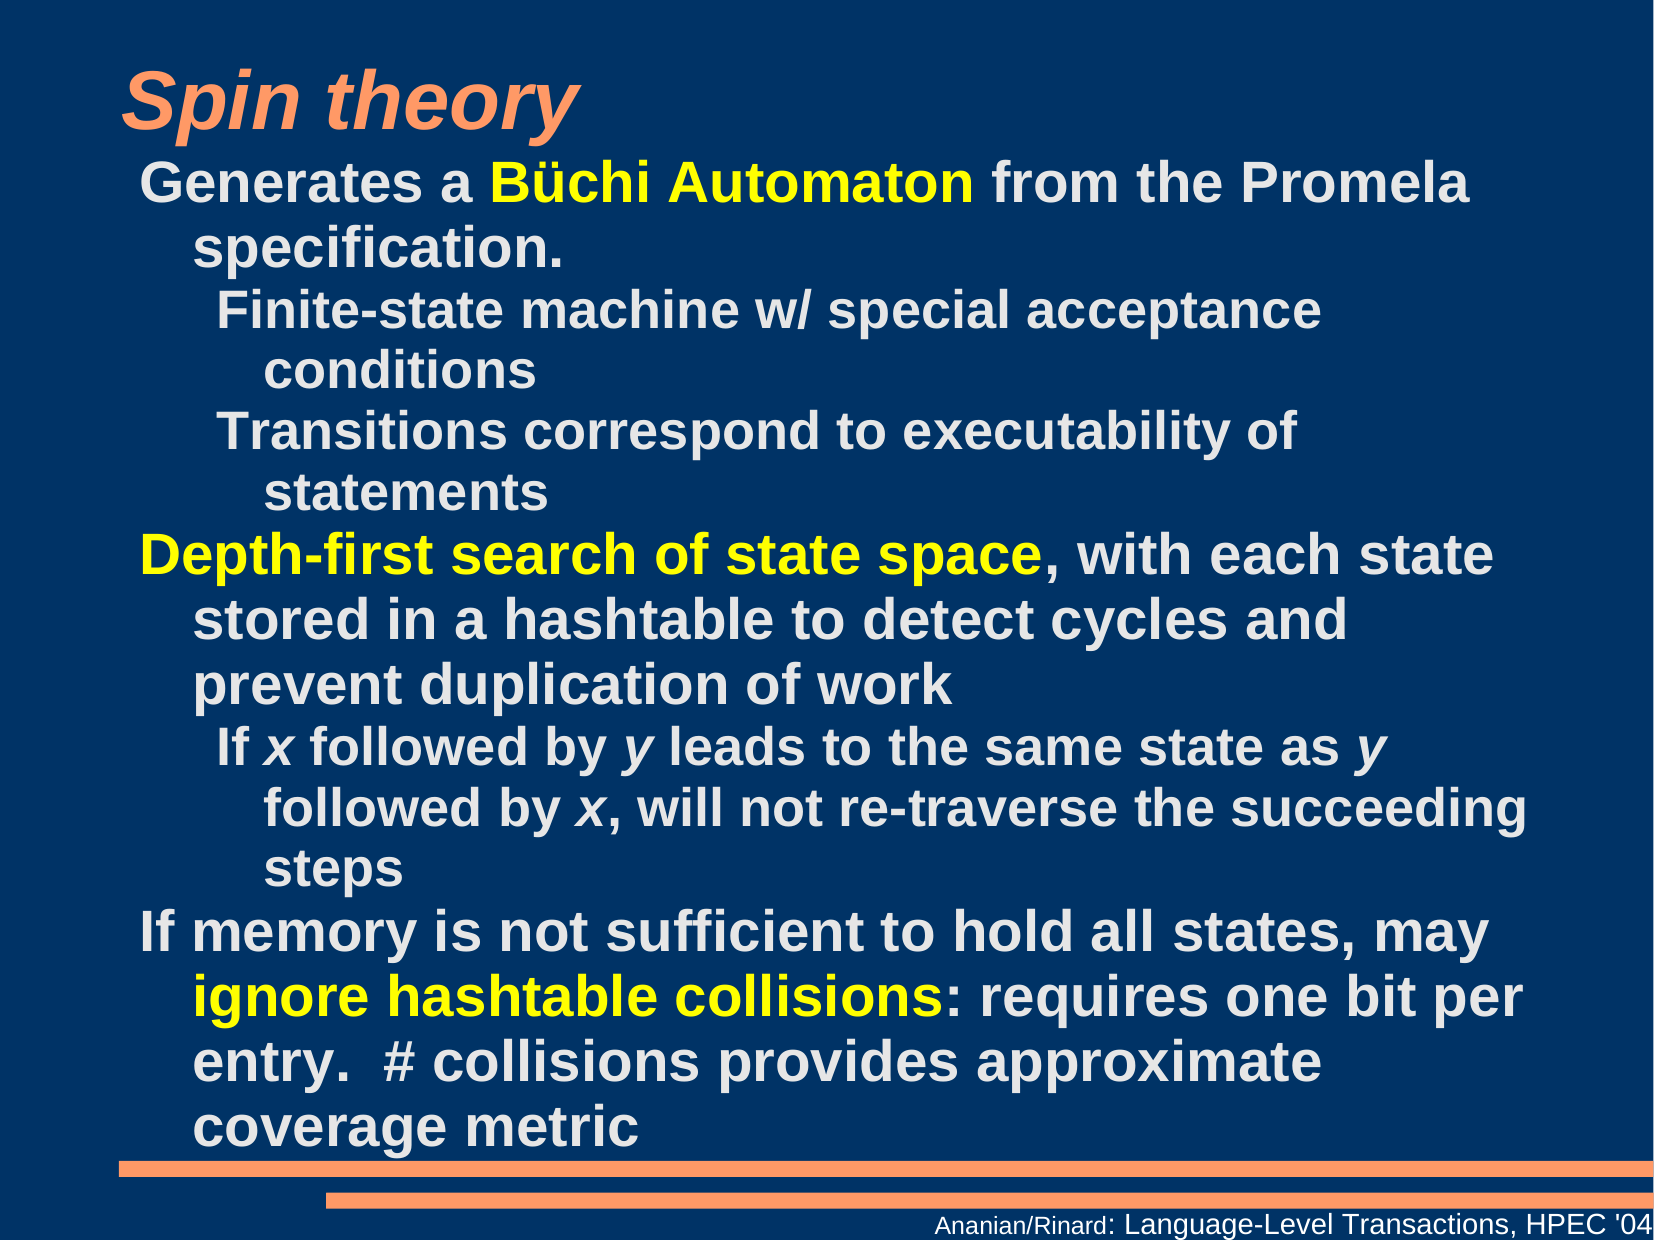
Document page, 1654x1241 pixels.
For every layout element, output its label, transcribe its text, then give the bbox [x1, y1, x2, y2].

title Spin theory [121, 46, 1534, 149]
list Generates a Büchi Automaton from the Promela specification. Finite-state machine w/ special acceptance conditions Transitions correspond to executability of statements Depth-first search of state space, with each state stored in a hashtable to detect cycles and prevent duplication of work If x followed by y leads to the same state as y followed by x, will not re-traverse the succeeding steps If memory is not sufficient to hold all states, may ignore hashtable collisions: requires one bit per entry. # collisions provides approximate coverage metric [121, 149, 1561, 1159]
